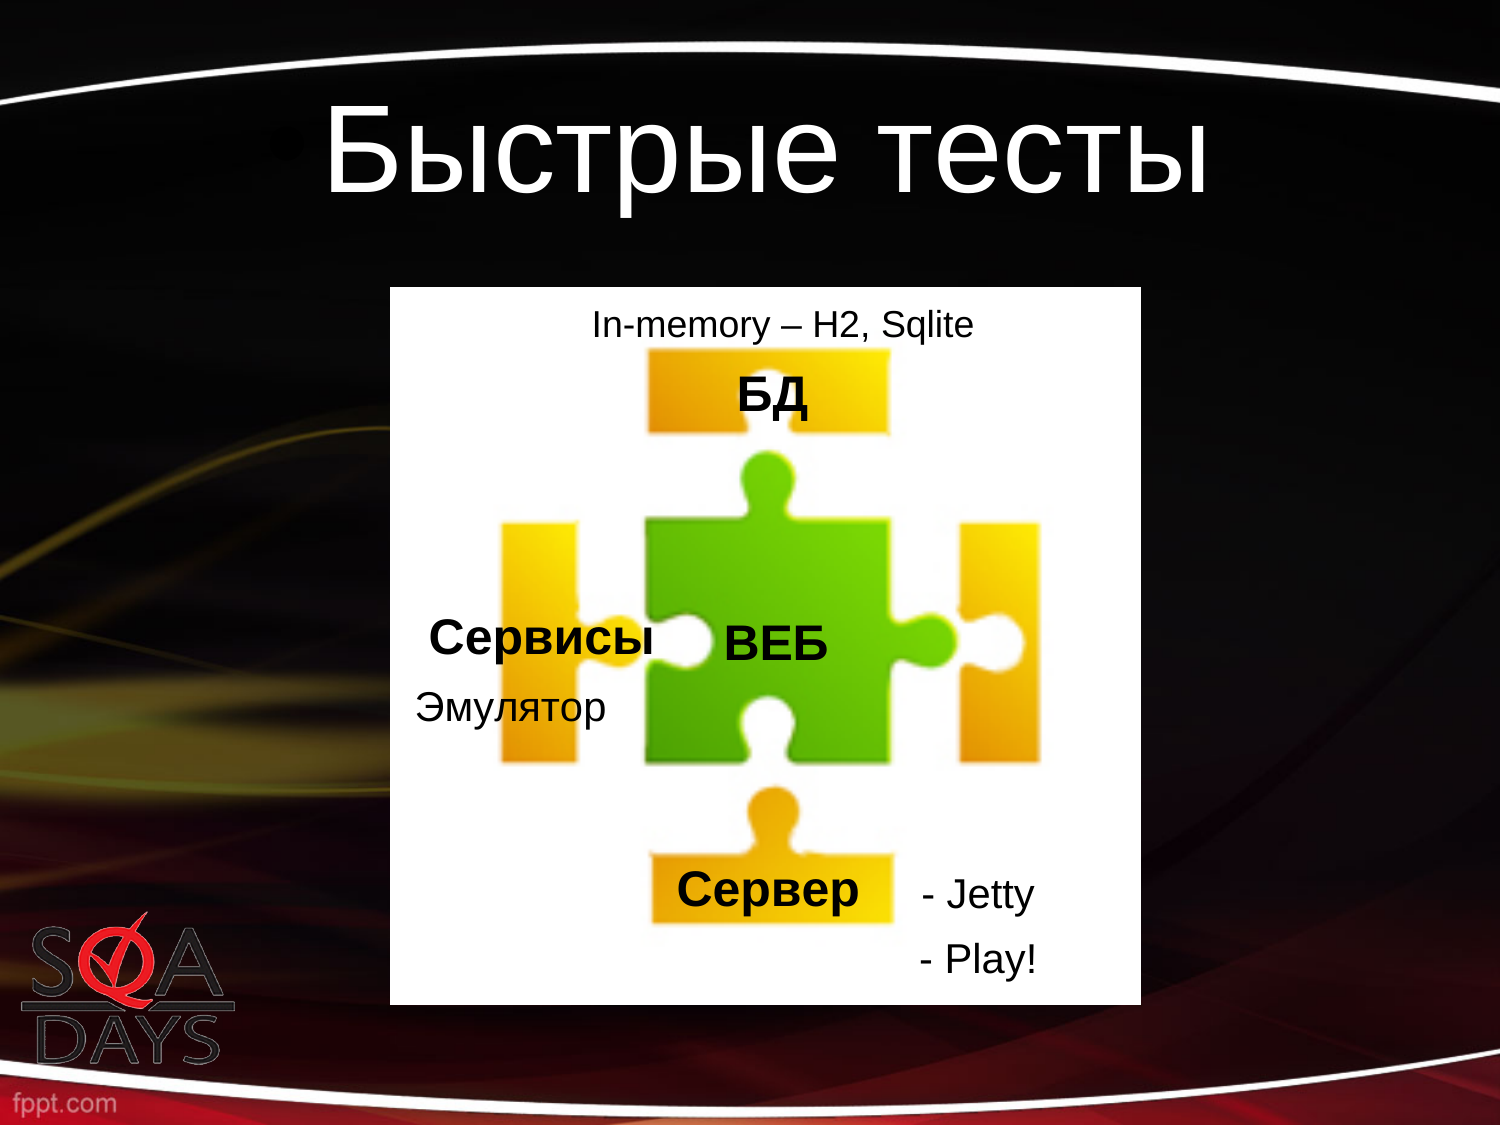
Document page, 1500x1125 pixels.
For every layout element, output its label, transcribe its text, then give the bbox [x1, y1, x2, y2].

text_box Эмулятор [393, 672, 628, 738]
text_box ВЕБ [708, 603, 844, 679]
text_box - Play! [876, 924, 1081, 989]
text_box Сервер [661, 849, 875, 924]
picture [0, 0, 1500, 1125]
text_box Сервисы [414, 597, 671, 673]
text_box БД [721, 353, 824, 429]
text_box - Jetty [876, 859, 1081, 924]
list Быстрые тесты [250, 59, 1228, 225]
text_box In-memory – H2, Sqlite [576, 292, 991, 353]
